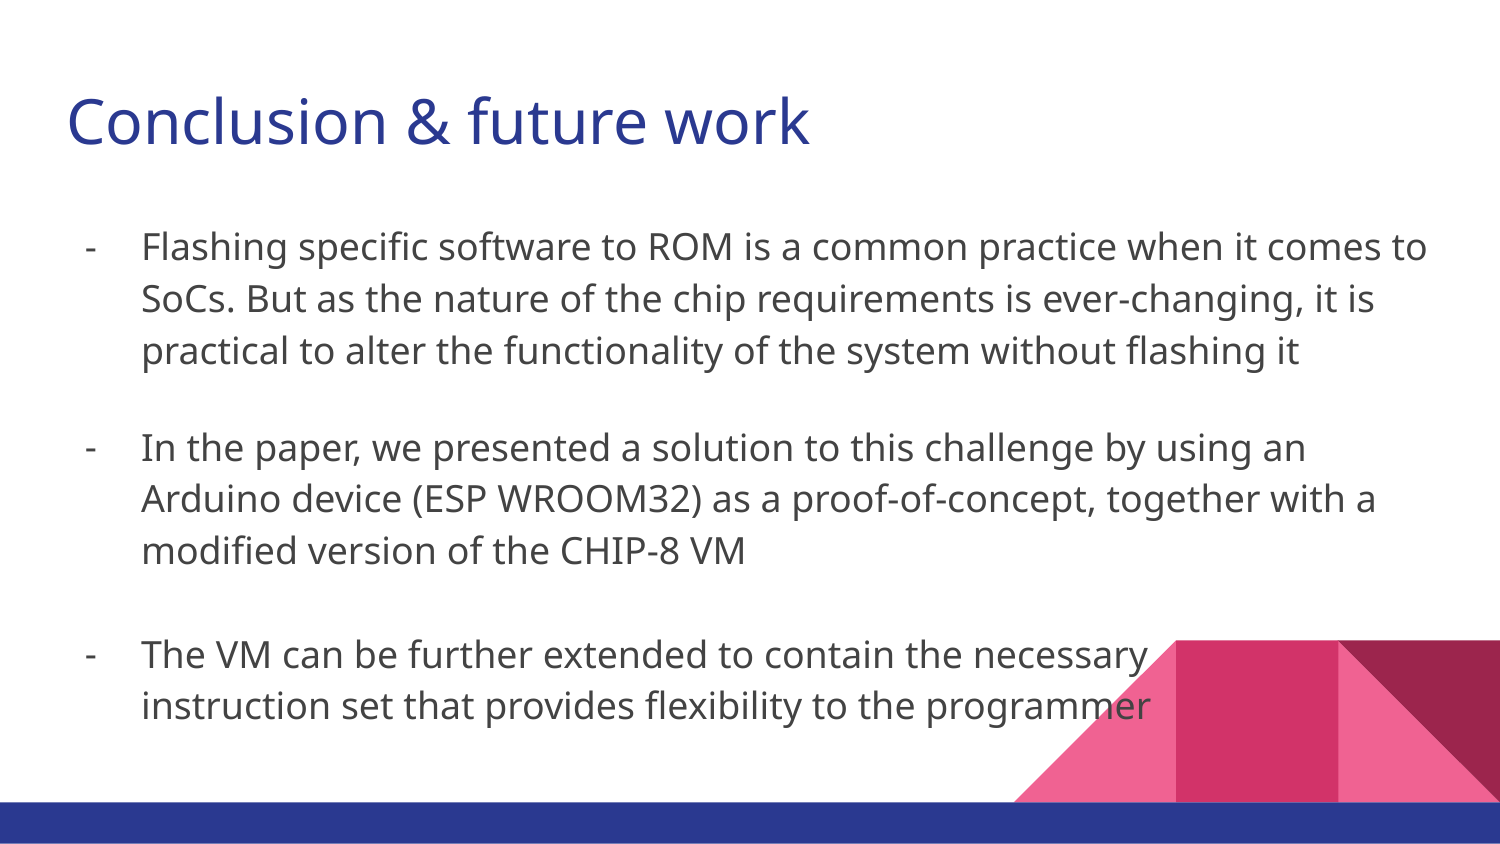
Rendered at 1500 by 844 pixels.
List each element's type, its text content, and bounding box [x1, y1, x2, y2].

text_box Conclusion & future work [51, 67, 1449, 167]
text_box Flashing specific software to ROM is a common practice when it comes to SoCs. But as the nature of the chip requirements is ever-changing, it is practical to alter the functionality of the system without flashing it In the paper, we presented a solution to this challenge by using an Arduino device (ESP WROOM32) as a proof-of-concept, together with a modified version of the CHIP-8 VM The VM can be further extended to contain the necessary instruction set that provides flexibility to the programmer [51, 201, 1449, 750]
